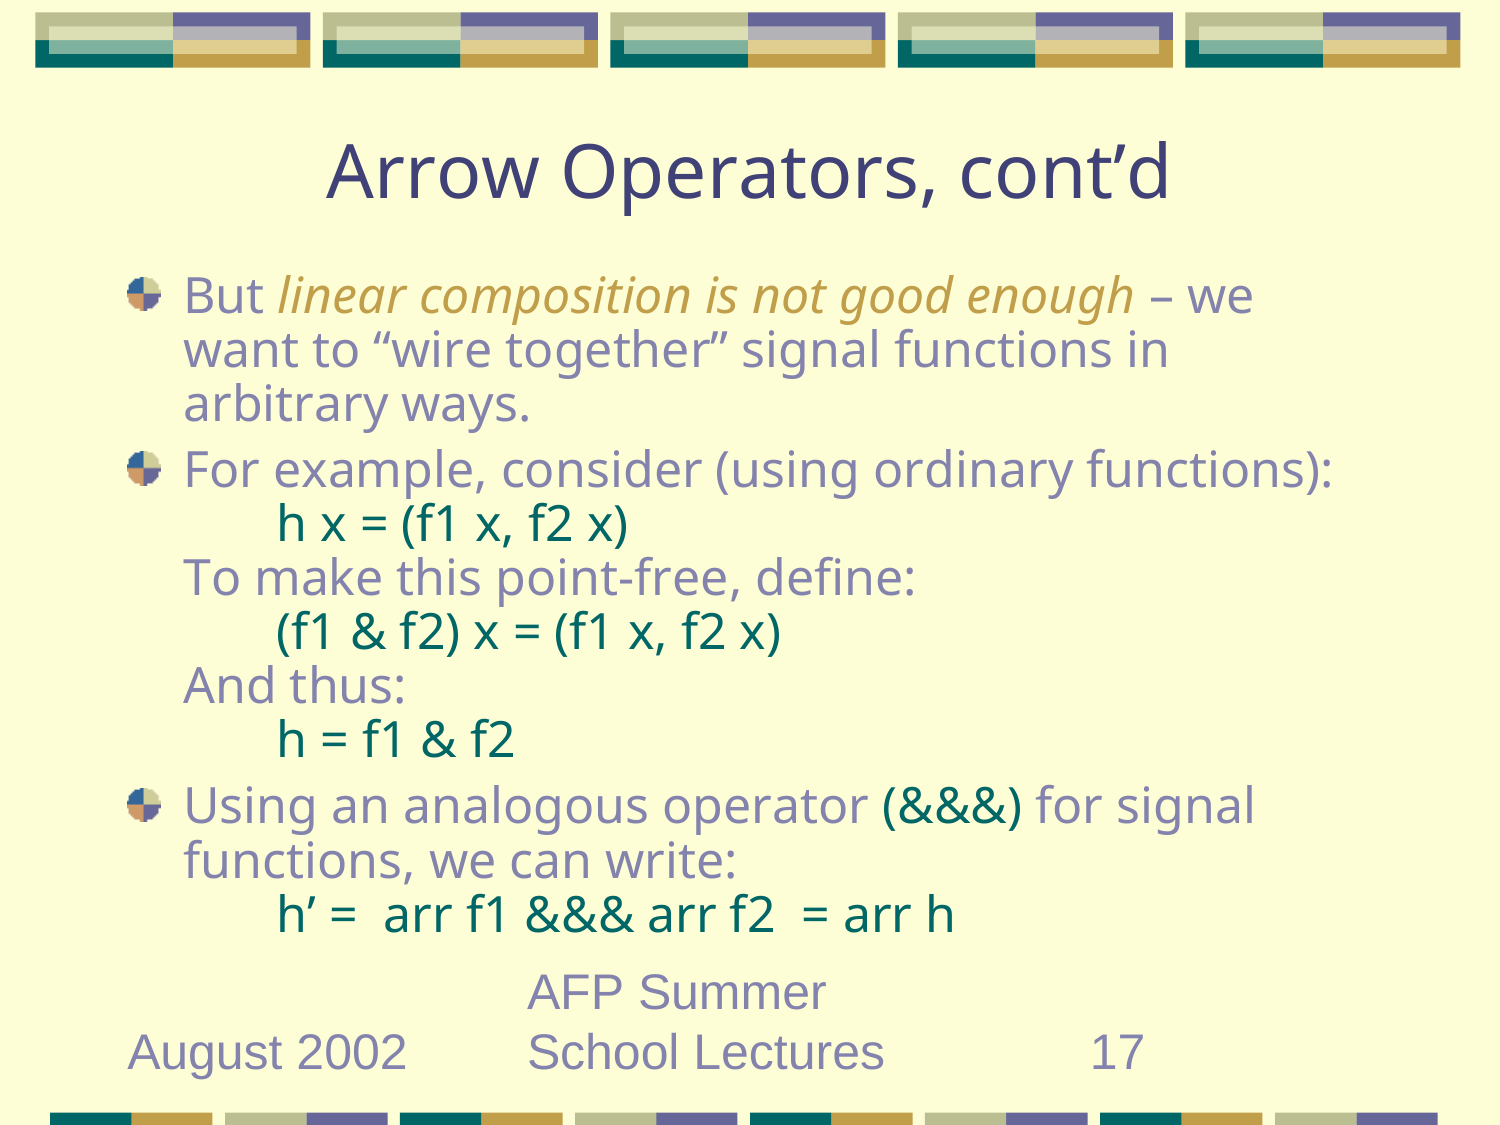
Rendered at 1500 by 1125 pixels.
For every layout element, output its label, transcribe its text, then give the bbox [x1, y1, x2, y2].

list But linear composition is not good enough – we want to “wire together” signal functions in arbitrary ways. For example, consider (using ordinary functions): h x = (f1 x, f2 x) To make this point-free, define: (f1 & f2) x = (f1 x, f2 x) And thus: h = f1 & f2 Using an analogous operator (&&&) for signal functions, we can write: h’ = arr f1 &&& arr f2 = arr h [112, 262, 1388, 1001]
title Arrow Operators, cont’d [112, 99, 1388, 238]
